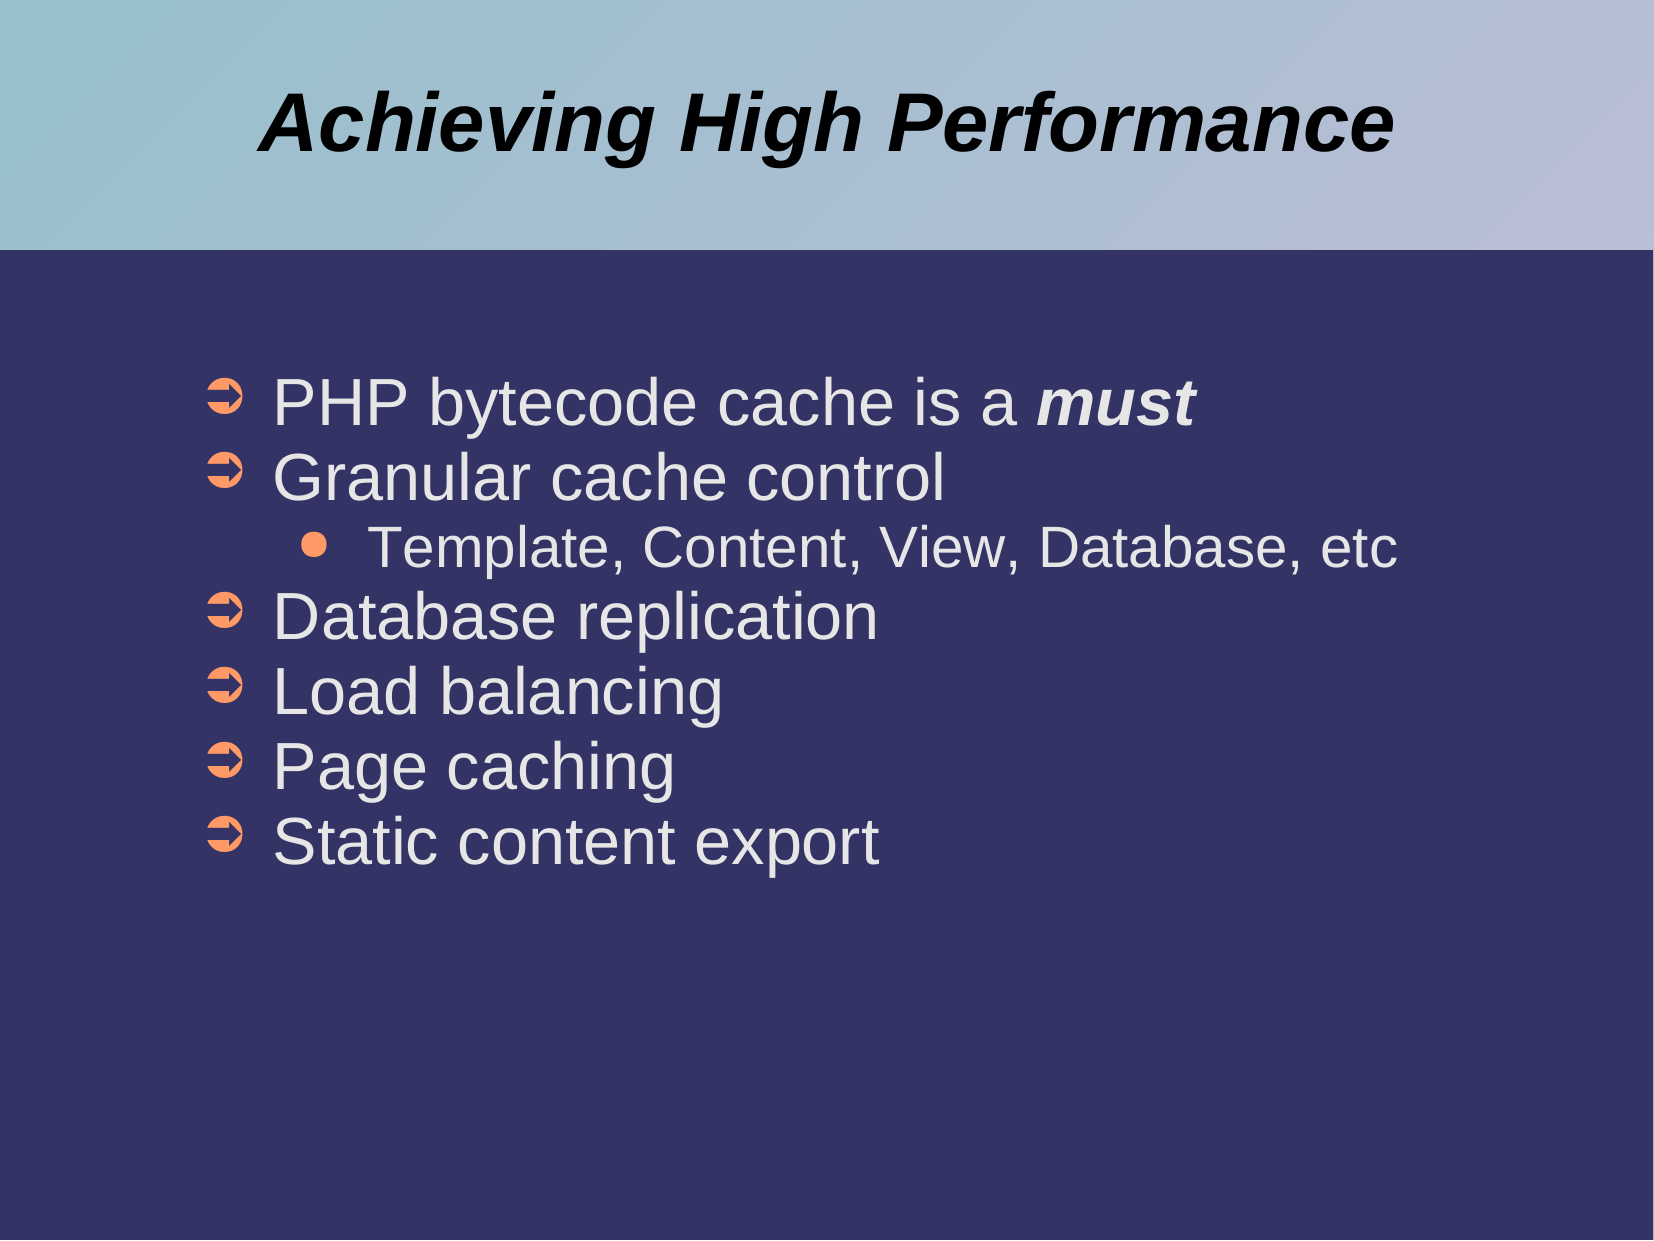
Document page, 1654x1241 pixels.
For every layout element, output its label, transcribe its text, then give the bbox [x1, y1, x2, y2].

list PHP bytecode cache is a must Granular cache control Template, Content, View, Database, etc Database replication Load balancing Page caching Static content export [178, 364, 1570, 1147]
title Achieving High Performance [121, 19, 1534, 227]
